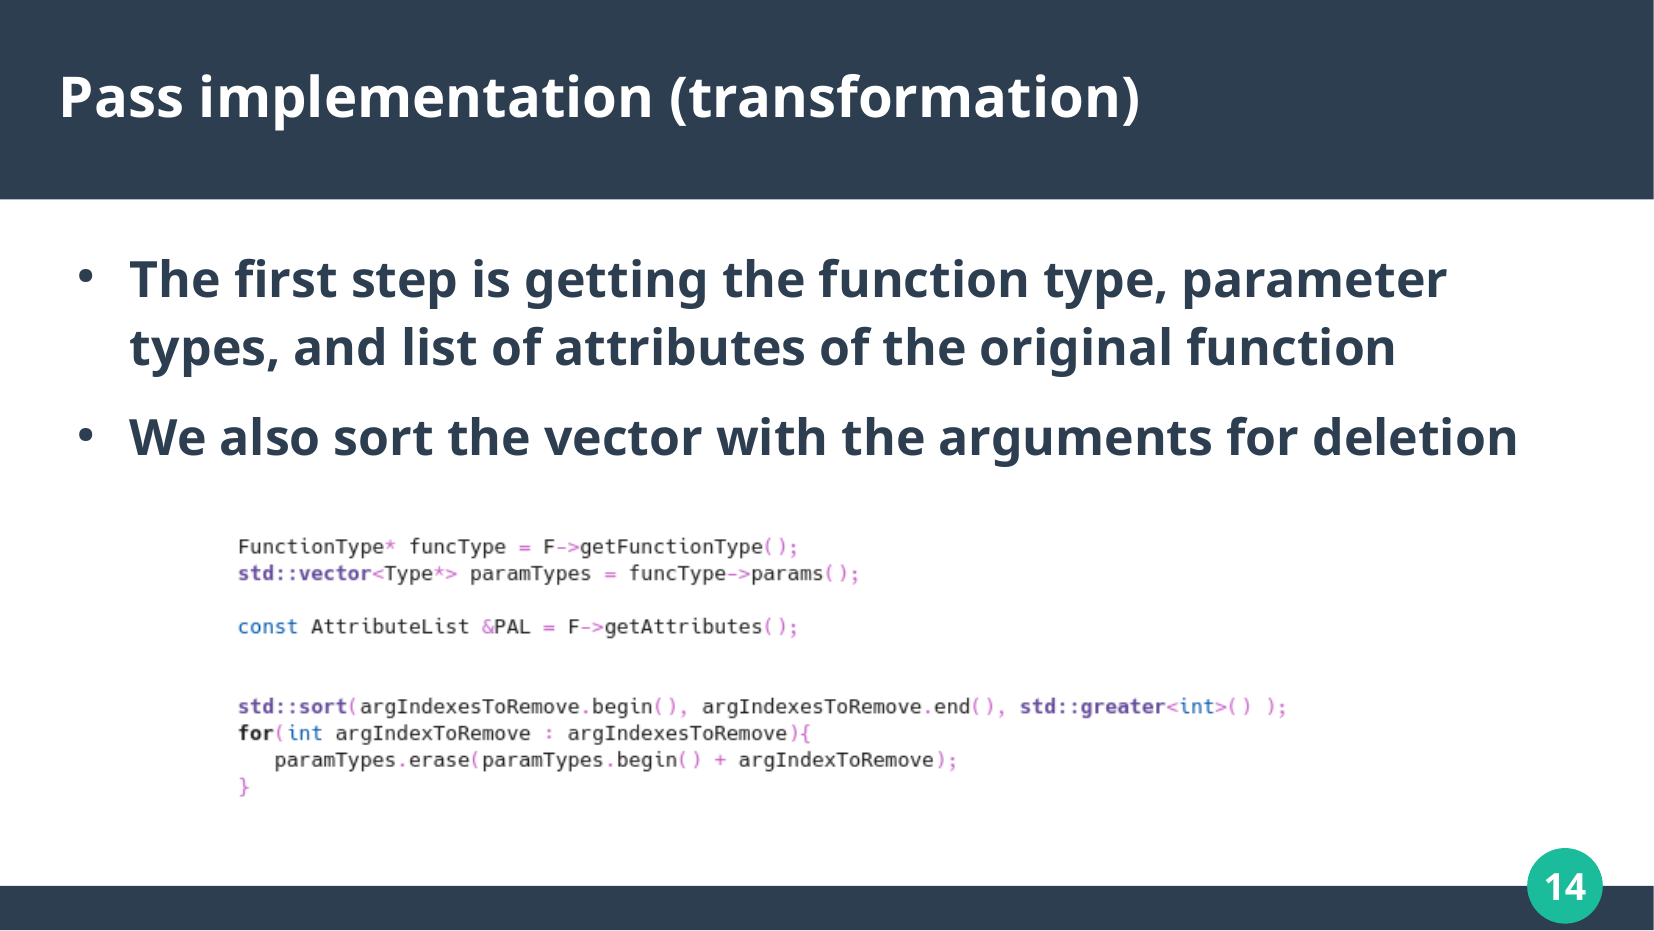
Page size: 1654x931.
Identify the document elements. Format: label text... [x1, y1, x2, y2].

picture [223, 524, 1313, 814]
title Pass implementation (transformation) [59, 37, 1595, 155]
list The first step is getting the function type, parameter types, and list of attributes of the original function We also sort the vector with the arguments for deletion [59, 243, 1595, 864]
